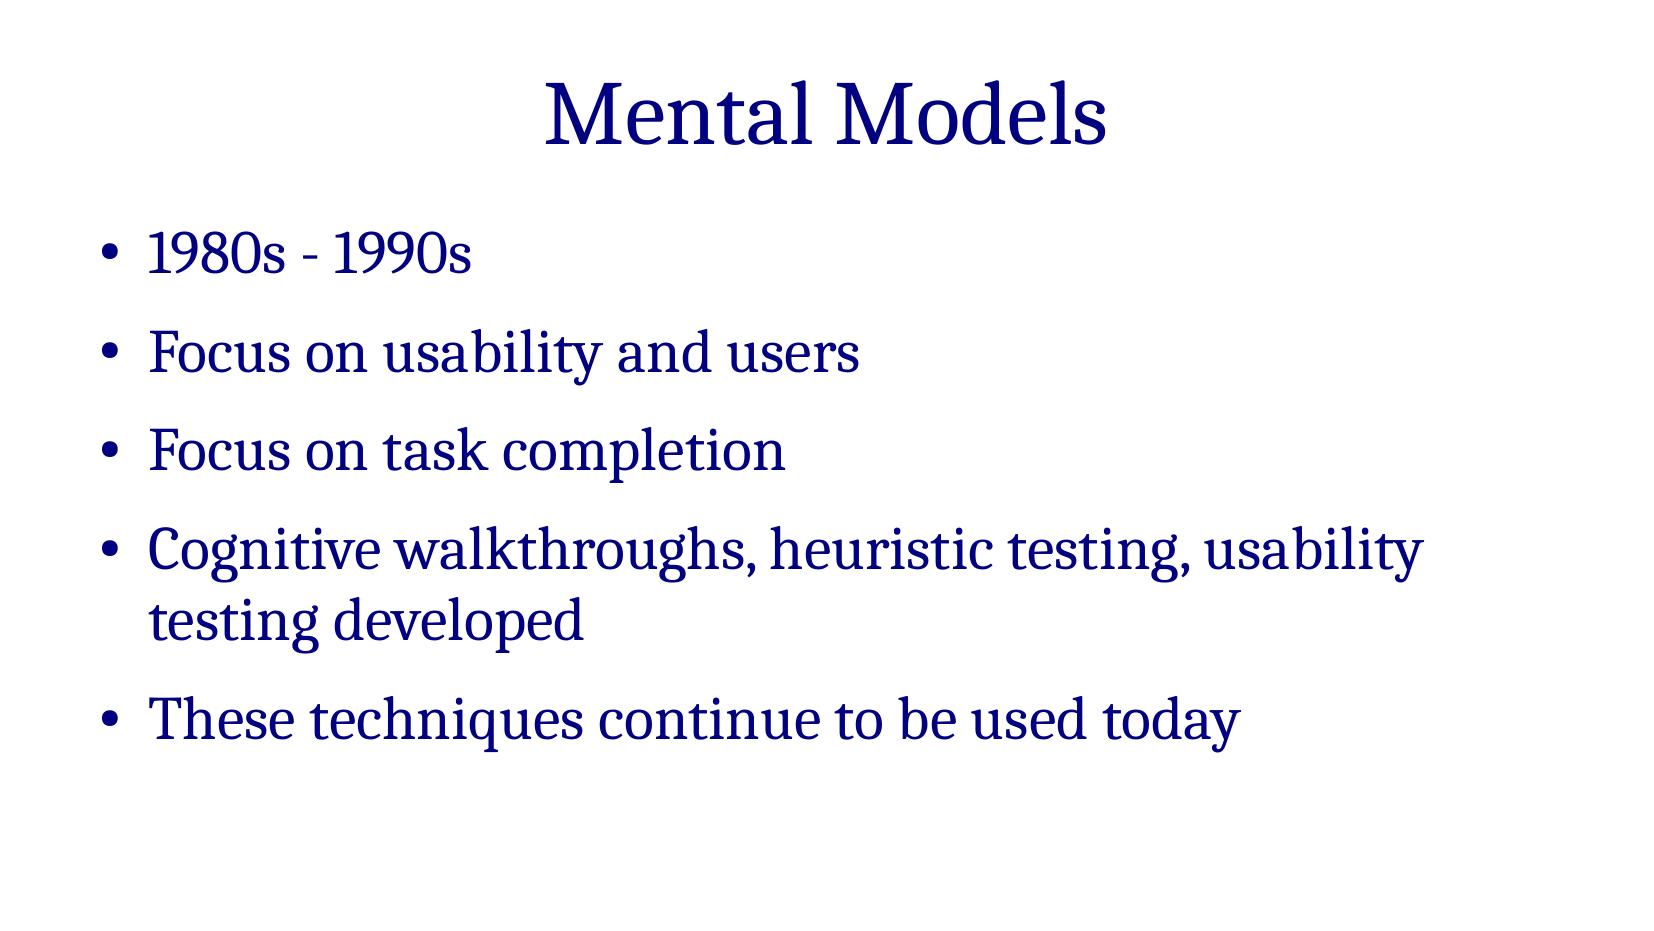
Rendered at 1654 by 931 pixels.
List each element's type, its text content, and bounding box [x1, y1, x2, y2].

list 1980s - 1990s Focus on usability and users Focus on task completion Cognitive walkthroughs, heuristic testing, usability testing developed These techniques continue to be used today [82, 217, 1571, 758]
title Mental Models [82, 37, 1571, 193]
